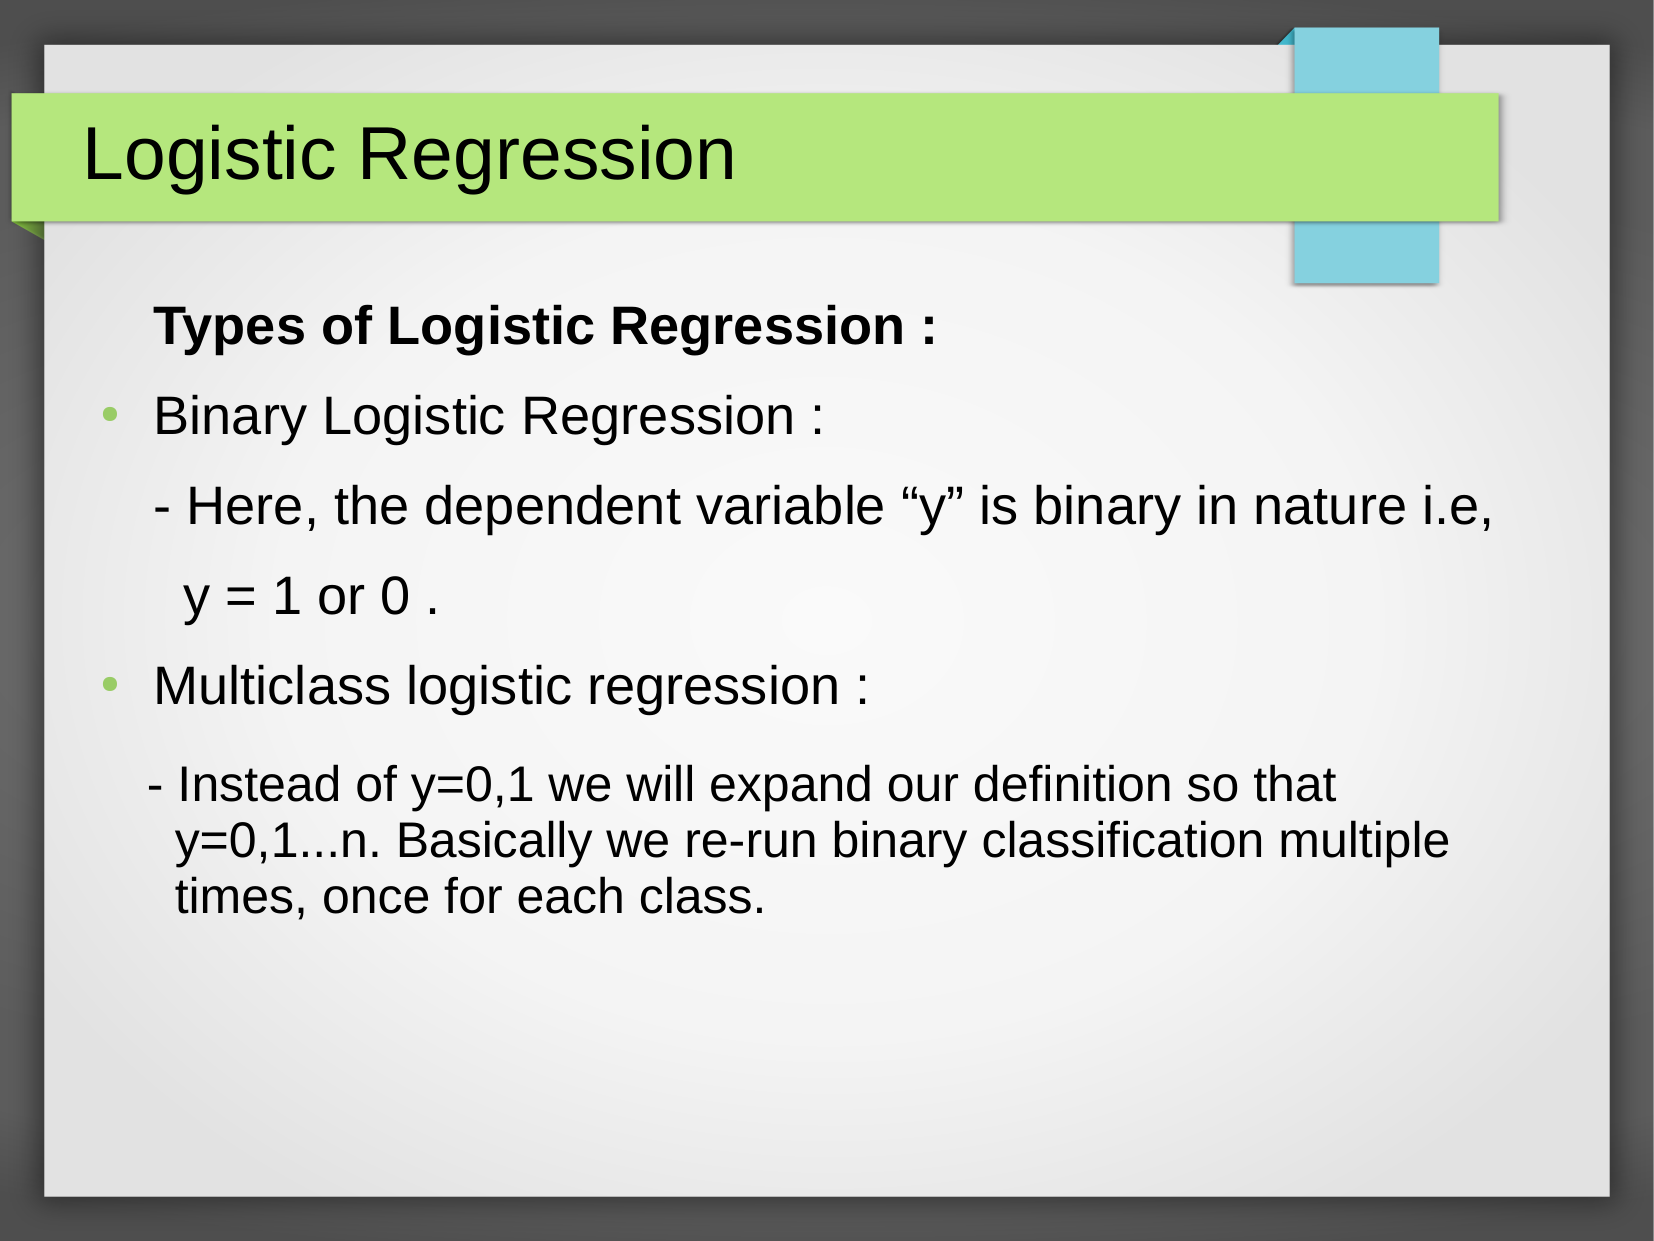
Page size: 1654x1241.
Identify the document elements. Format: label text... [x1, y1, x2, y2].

title Logistic Regression [82, 94, 1264, 213]
picture [0, 0, 1654, 1241]
text_box - Instead of y=0,1 we will expand our definition so that y=0,1...n. Basically we re-run binary classification multiple times, once for each class. [118, 749, 1536, 1158]
list Types of Logistic Regression : Binary Logistic Regression : - Here, the dependent variable “y” is binary in nature i.e, y = 1 or 0 . Multiclass logistic regression : [82, 295, 1571, 1015]
